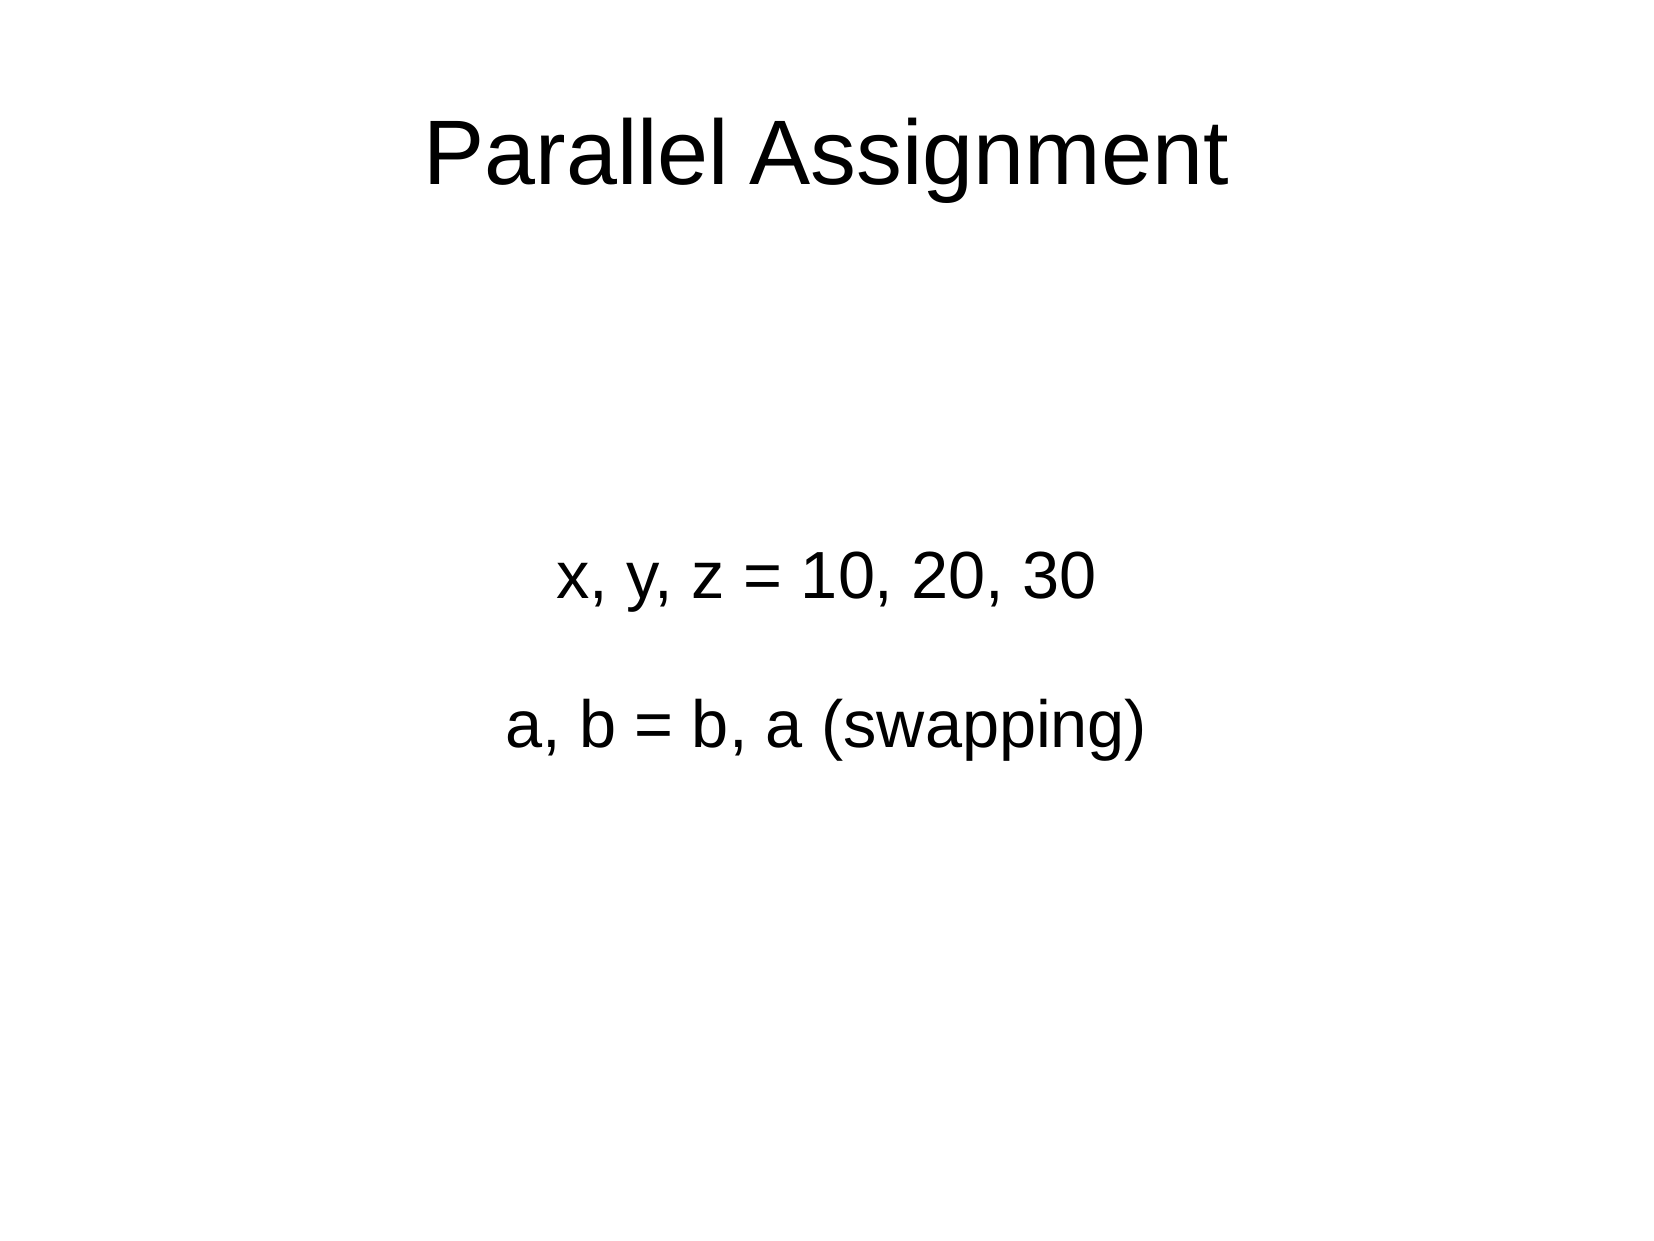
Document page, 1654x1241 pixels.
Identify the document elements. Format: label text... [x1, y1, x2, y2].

subtitle x, y, z = 10, 20, 30 a, b = b, a (swapping) [82, 290, 1571, 1010]
title Parallel Assignment [82, 49, 1571, 257]
